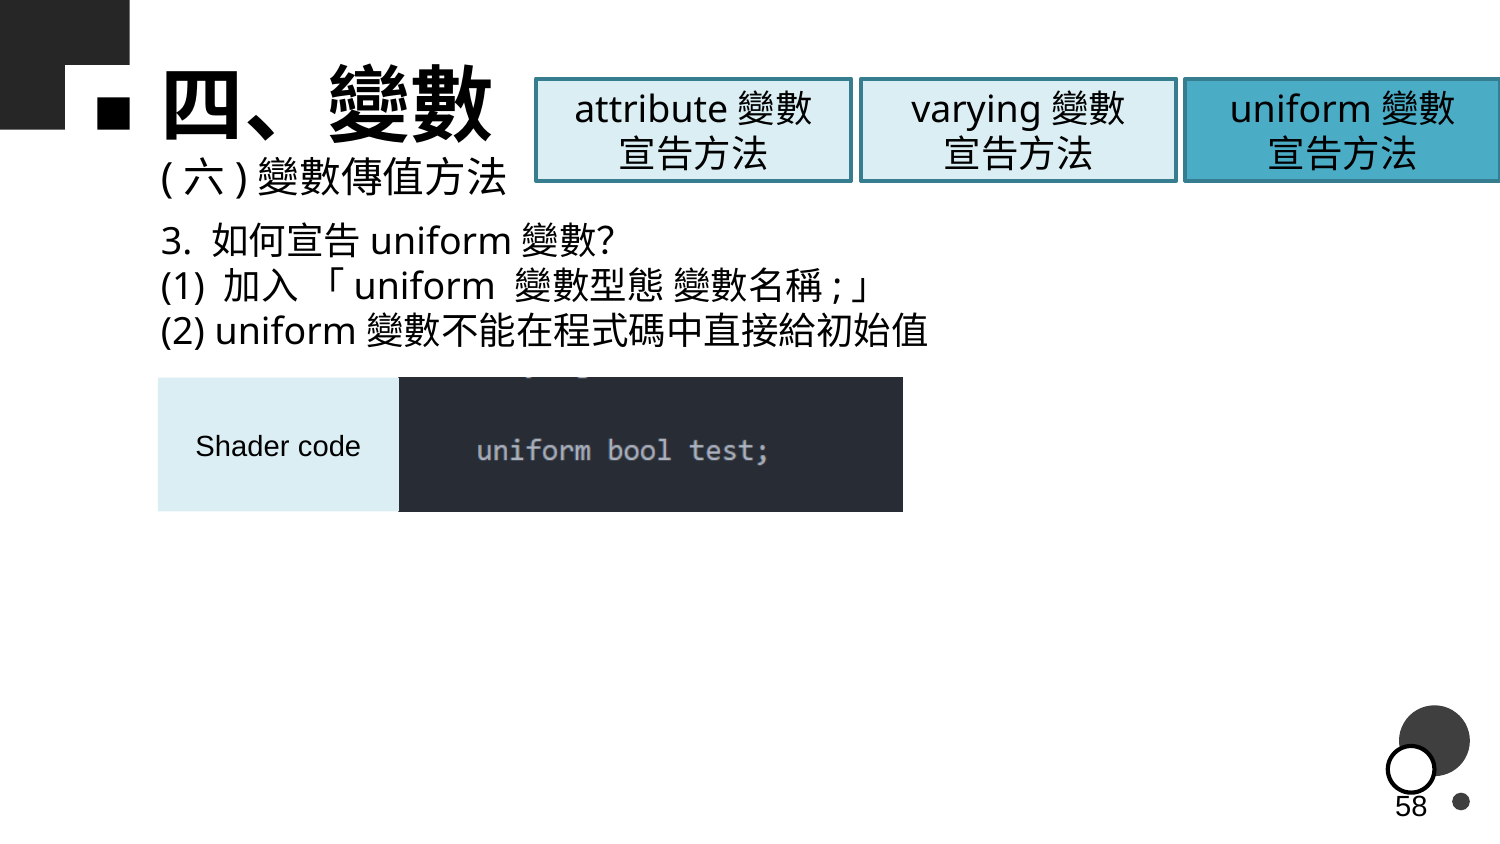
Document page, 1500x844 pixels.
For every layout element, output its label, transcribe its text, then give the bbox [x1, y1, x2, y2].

title 四、變數 [145, 32, 845, 143]
text_box (六)變數傳值方法 [145, 143, 820, 209]
text_box [97, 97, 130, 130]
text_box [1387, 705, 1470, 782]
text_box varying變數 宣告方法 [861, 78, 1177, 181]
text_box Shader code [157, 377, 399, 512]
text_box [0, 0, 130, 130]
text_box attribute變數 宣告方法 [535, 78, 852, 181]
text_box [1452, 792, 1470, 811]
picture [399, 377, 903, 512]
slide_number <number> [1092, 782, 1443, 827]
text_box 3. 如何宣告uniform變數？ (1) 加入 「uniform 變數型態 變數名稱;」 (2) uniform變數不能在程式碼中直接給初始值 [145, 209, 1486, 360]
text_box uniform變數 宣告方法 [1185, 78, 1500, 181]
